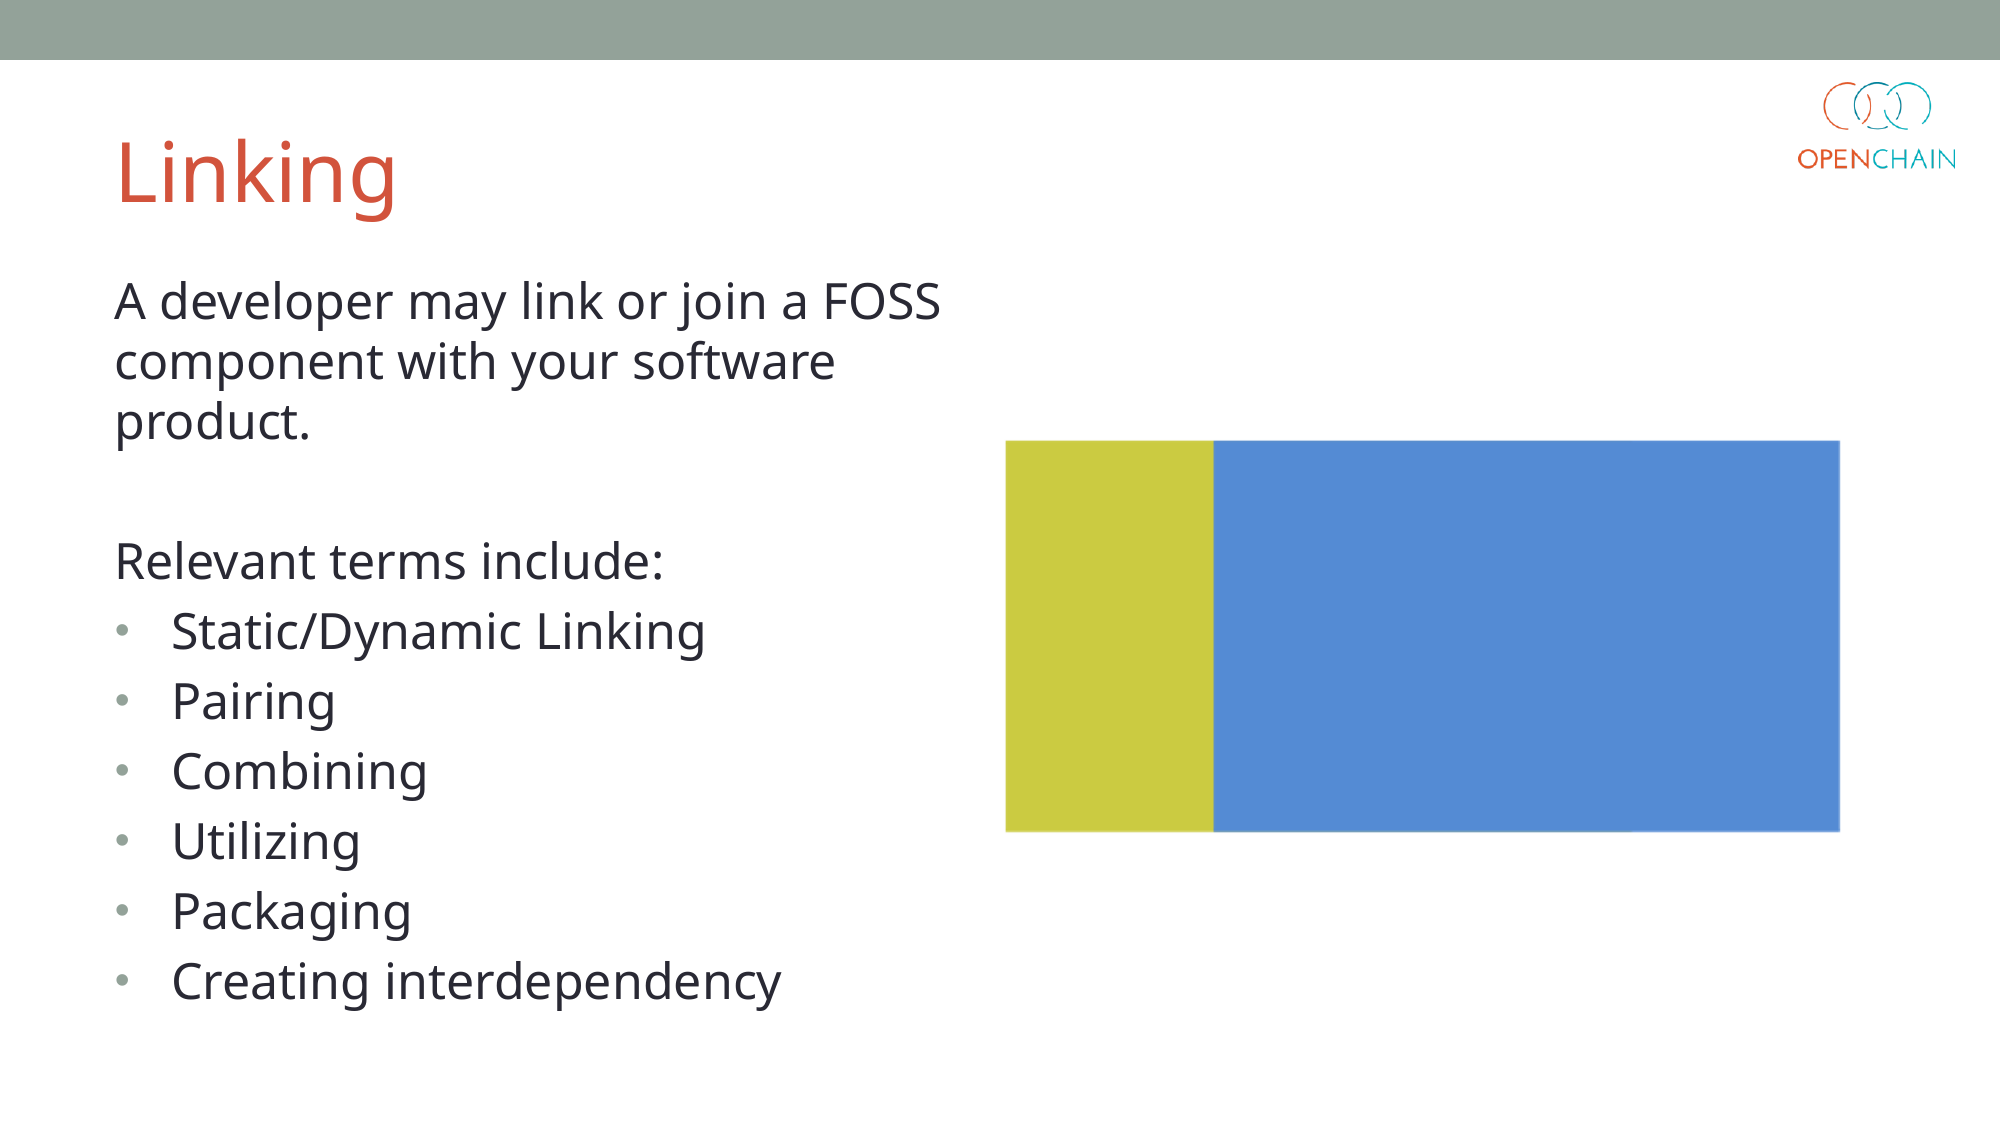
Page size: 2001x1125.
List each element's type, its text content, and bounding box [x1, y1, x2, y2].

picture [1798, 82, 1955, 169]
picture [716, 236, 2000, 1089]
text_box Linking [99, 87, 1900, 250]
text_box A developer may link or join a FOSS component with your software product. Relevant terms include: Static/Dynamic Linking Pairing Combining Utilizing Packaging Creating interdependency [99, 262, 716, 1063]
